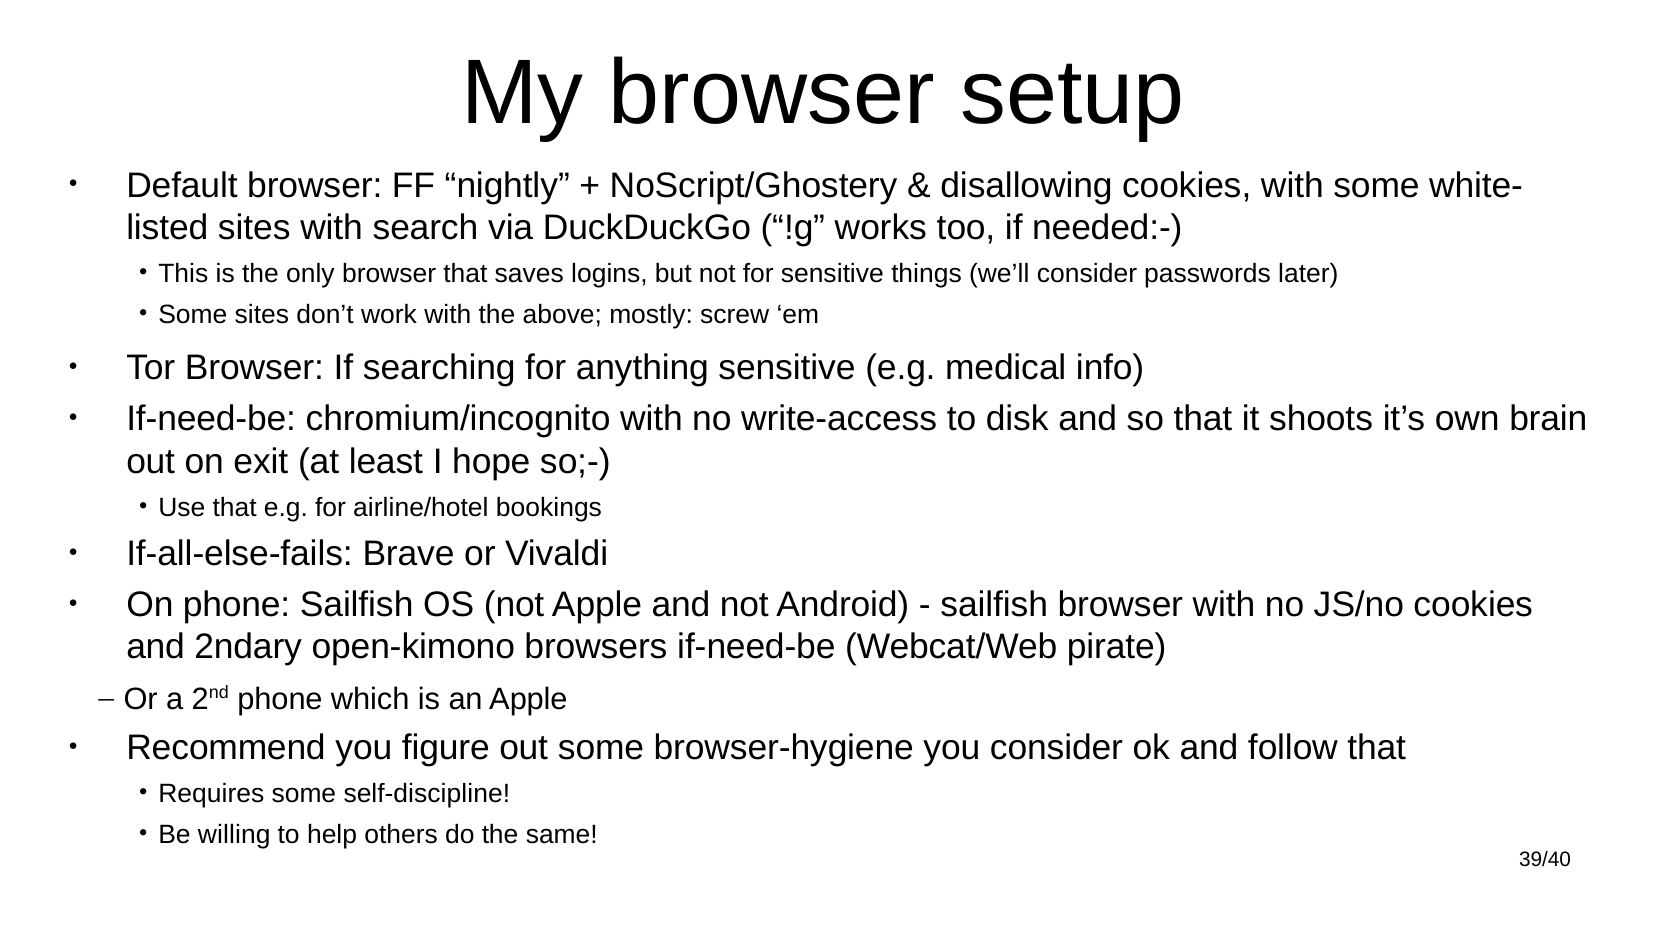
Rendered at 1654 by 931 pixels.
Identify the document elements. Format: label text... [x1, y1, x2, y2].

title My browser setup [123, 11, 1523, 161]
list Default browser: FF “nightly” + NoScript/Ghostery & disallowing cookies, with some white-listed sites with search via DuckDuckGo (“!g” works too, if needed:-) This is the only browser that saves logins, but not for sensitive things (we’ll consider passwords later) Some sites don’t work with the above; mostly: screw ‘em Tor Browser: If searching for anything sensitive (e.g. medical info) If-need-be: chromium/incognito with no write-access to disk and so that it shoots it’s own brain out on exit (at least I hope so;-) Use that e.g. for airline/hotel bookings If-all-else-fails: Brave or Vivaldi On phone: Sailfish OS (not Apple and not Android) - sailfish browser with no JS/no cookies and 2ndary open-kimono browsers if-need-be (Webcat/Web pirate) Or a 2nd phone which is an Apple Recommend you figure out some browser-hygiene you consider ok and follow that Requires some self-discipline! Be willing to help others do the same! [59, 161, 1595, 863]
